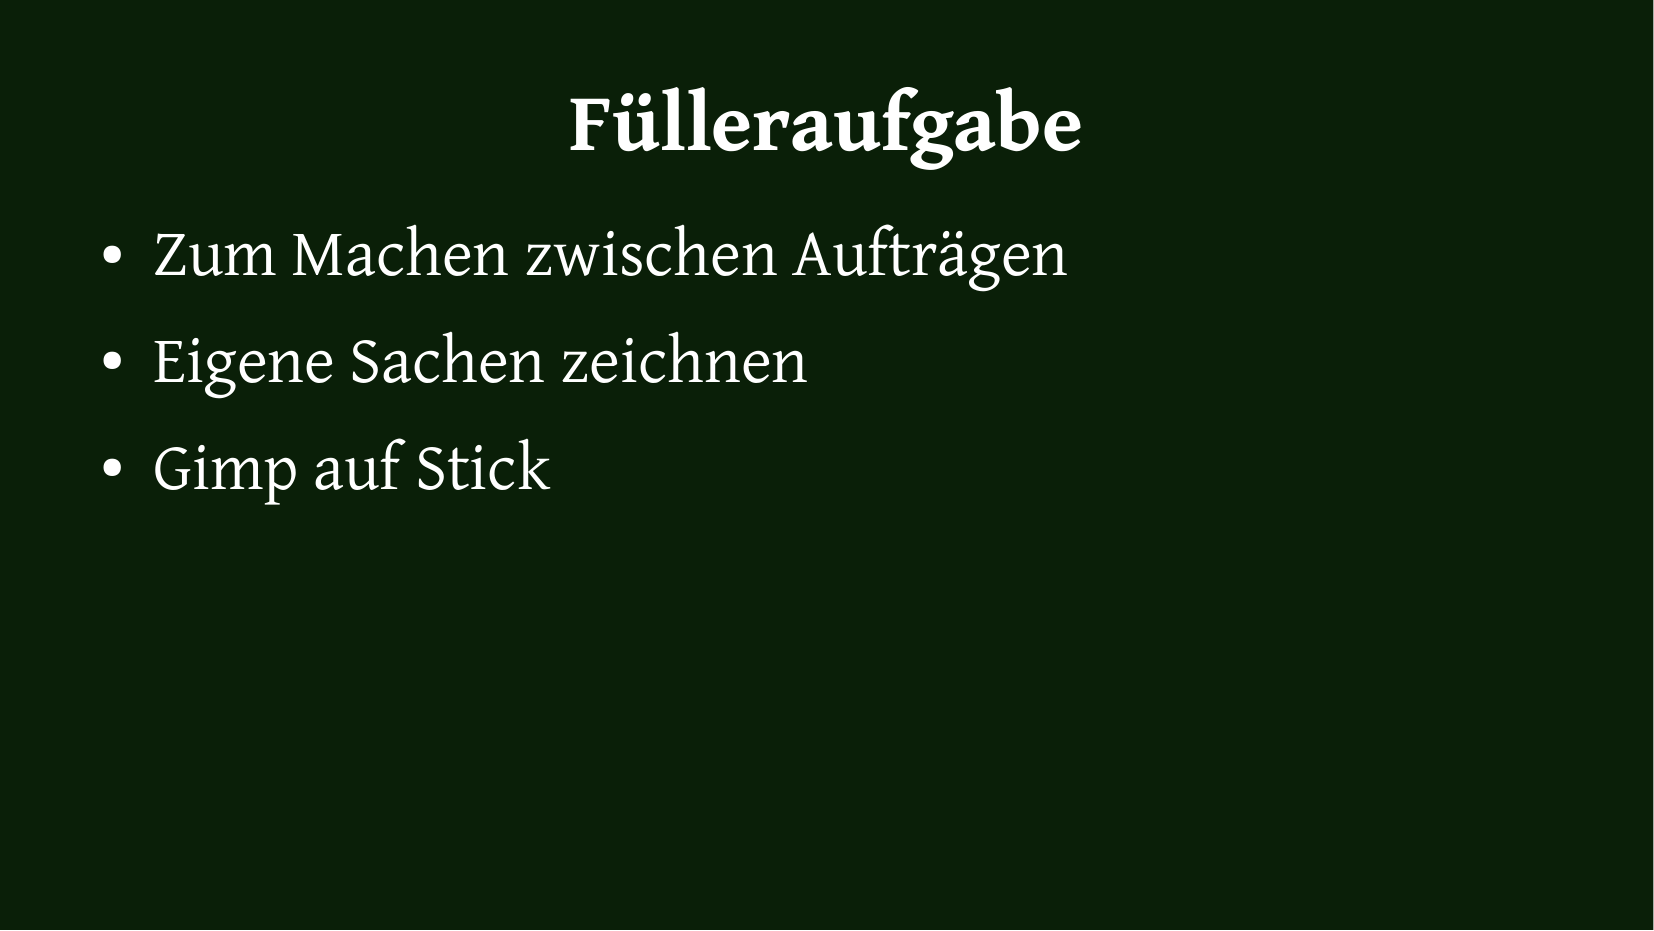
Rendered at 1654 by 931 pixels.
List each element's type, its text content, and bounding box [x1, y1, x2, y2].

title Fülleraufgabe [82, 59, 1571, 193]
list Zum Machen zwischen Aufträgen Eigene Sachen zeichnen Gimp auf Stick [82, 217, 1571, 827]
